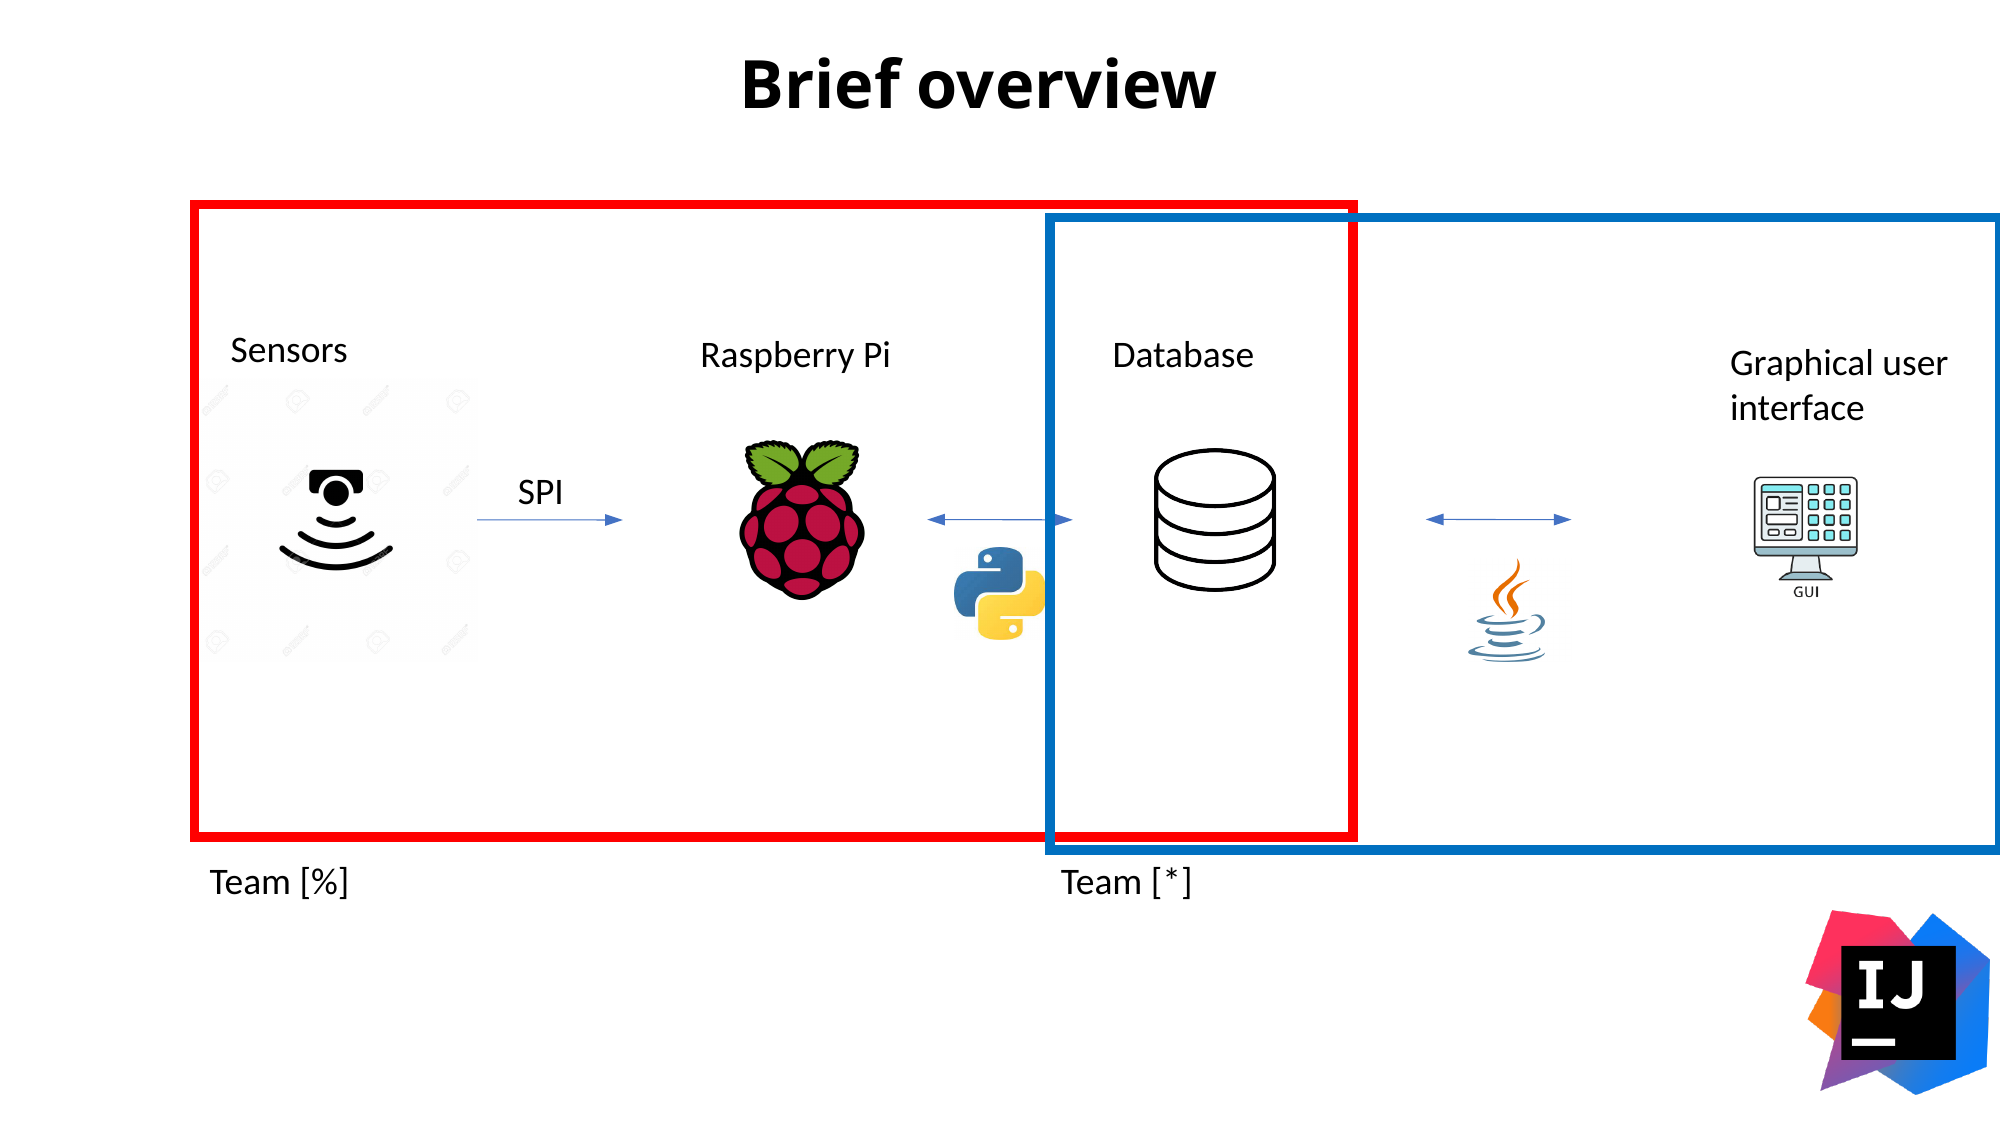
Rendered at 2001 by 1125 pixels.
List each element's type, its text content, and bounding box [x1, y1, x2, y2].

text_box Sensors [215, 317, 453, 379]
picture [1730, 461, 1881, 605]
text_box Graphical user interface [1715, 329, 1995, 437]
text_box Team [%] [194, 849, 610, 911]
text_box Brief overview [724, 34, 1462, 131]
text_box SPI [502, 459, 586, 520]
picture [1805, 910, 1990, 1095]
text_box Database [1097, 322, 1332, 384]
picture [1468, 558, 1572, 662]
text_box Raspberry Pi [685, 322, 920, 384]
text_box Team [*] [1045, 849, 1462, 911]
picture [1143, 448, 1287, 592]
picture [622, 400, 1045, 640]
picture [199, 378, 478, 662]
